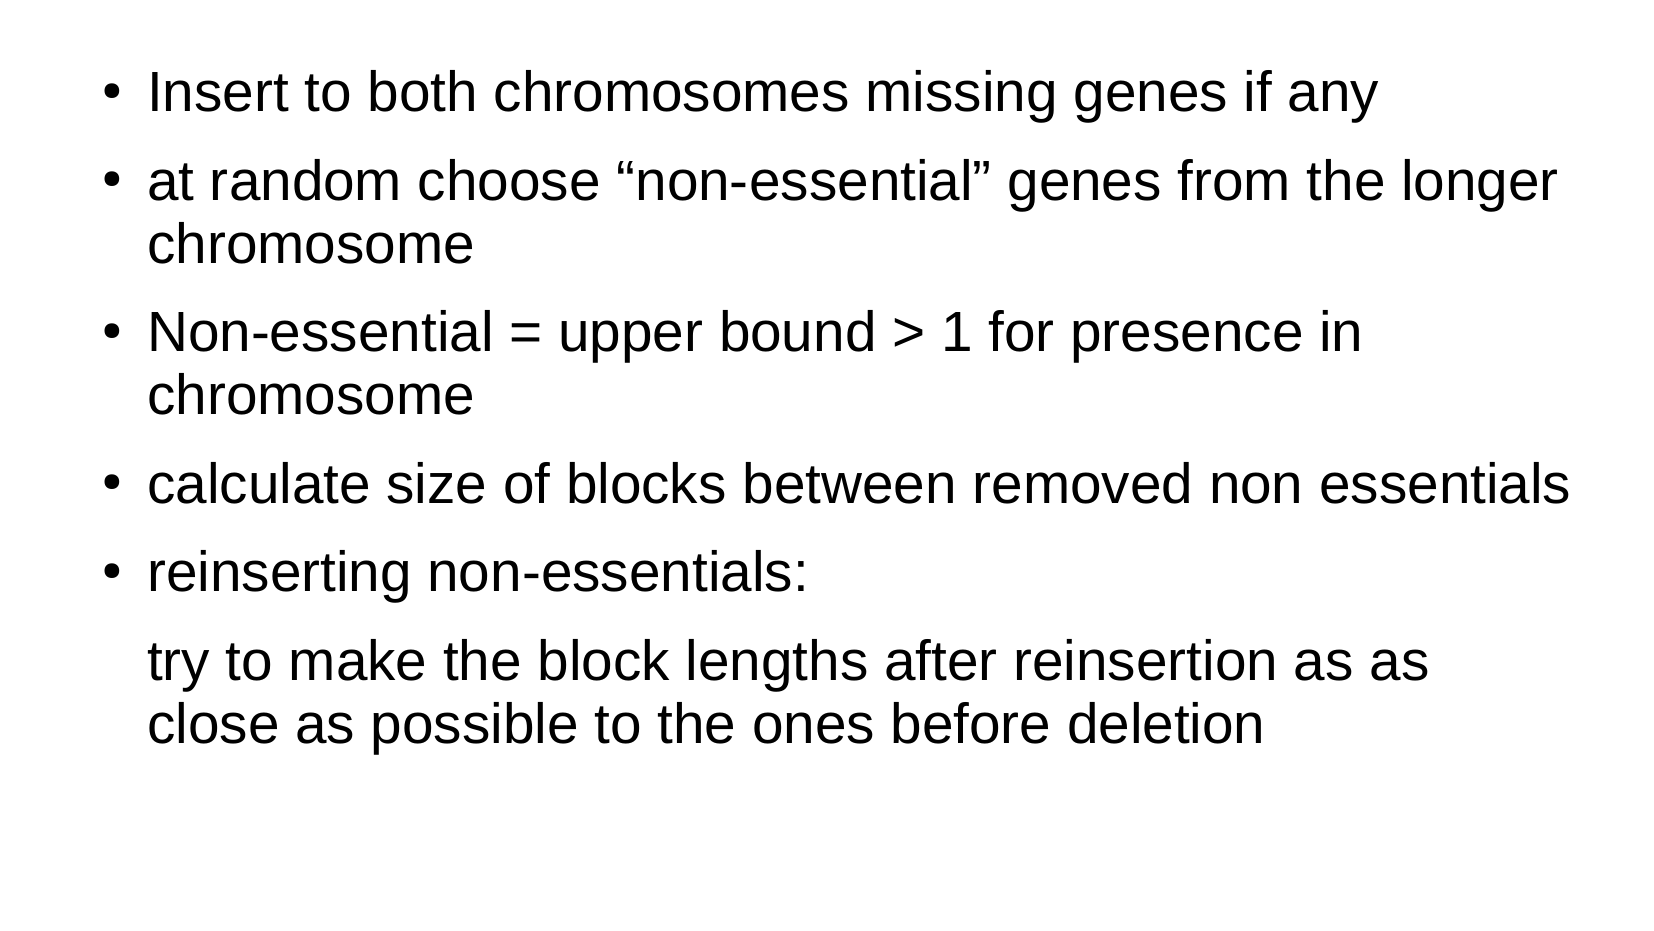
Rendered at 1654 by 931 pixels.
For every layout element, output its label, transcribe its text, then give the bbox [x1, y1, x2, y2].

list Insert to both chromosomes missing genes if any at random choose “non-essential” genes from the longer chromosome Non-essential = upper bound > 1 for presence in chromosome calculate size of blocks between removed non essentials reinserting non-essentials: try to make the block lengths after reinsertion as as close as possible to the ones before deletion [86, 60, 1576, 871]
